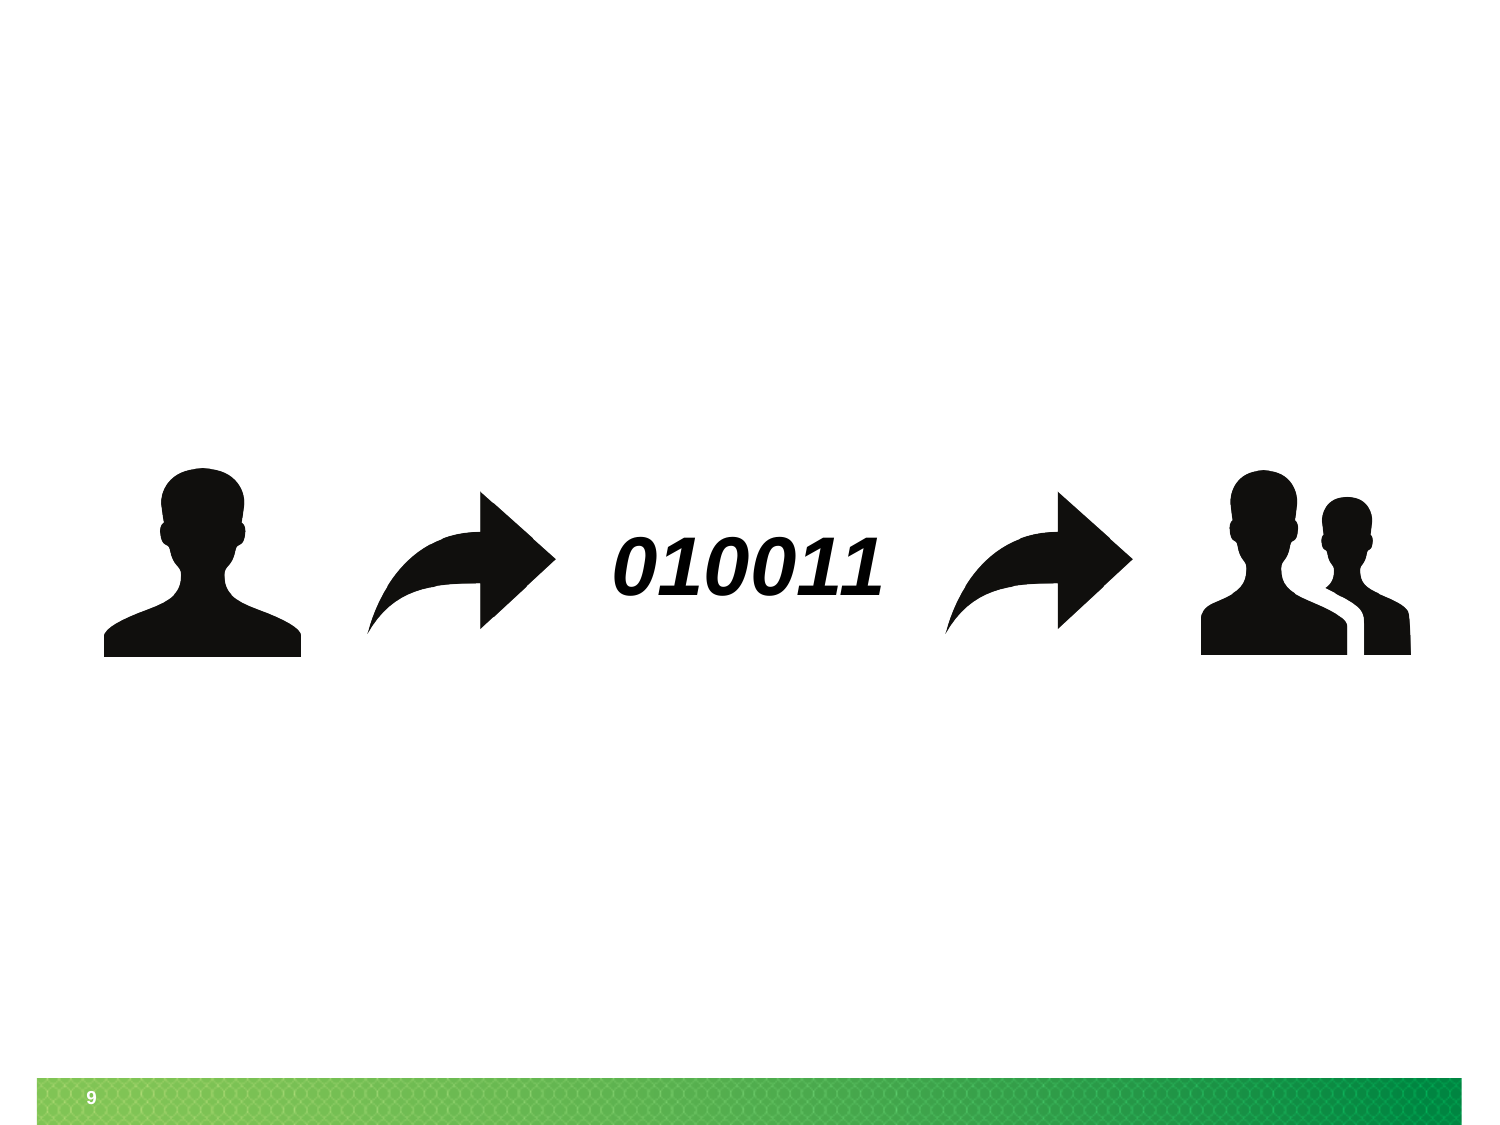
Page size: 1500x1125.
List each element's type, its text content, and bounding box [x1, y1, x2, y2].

picture [104, 468, 301, 657]
text_box 010011 [611, 515, 889, 610]
picture [367, 491, 556, 634]
picture [36, 1078, 1462, 1125]
picture [1201, 470, 1411, 655]
picture [945, 491, 1133, 634]
